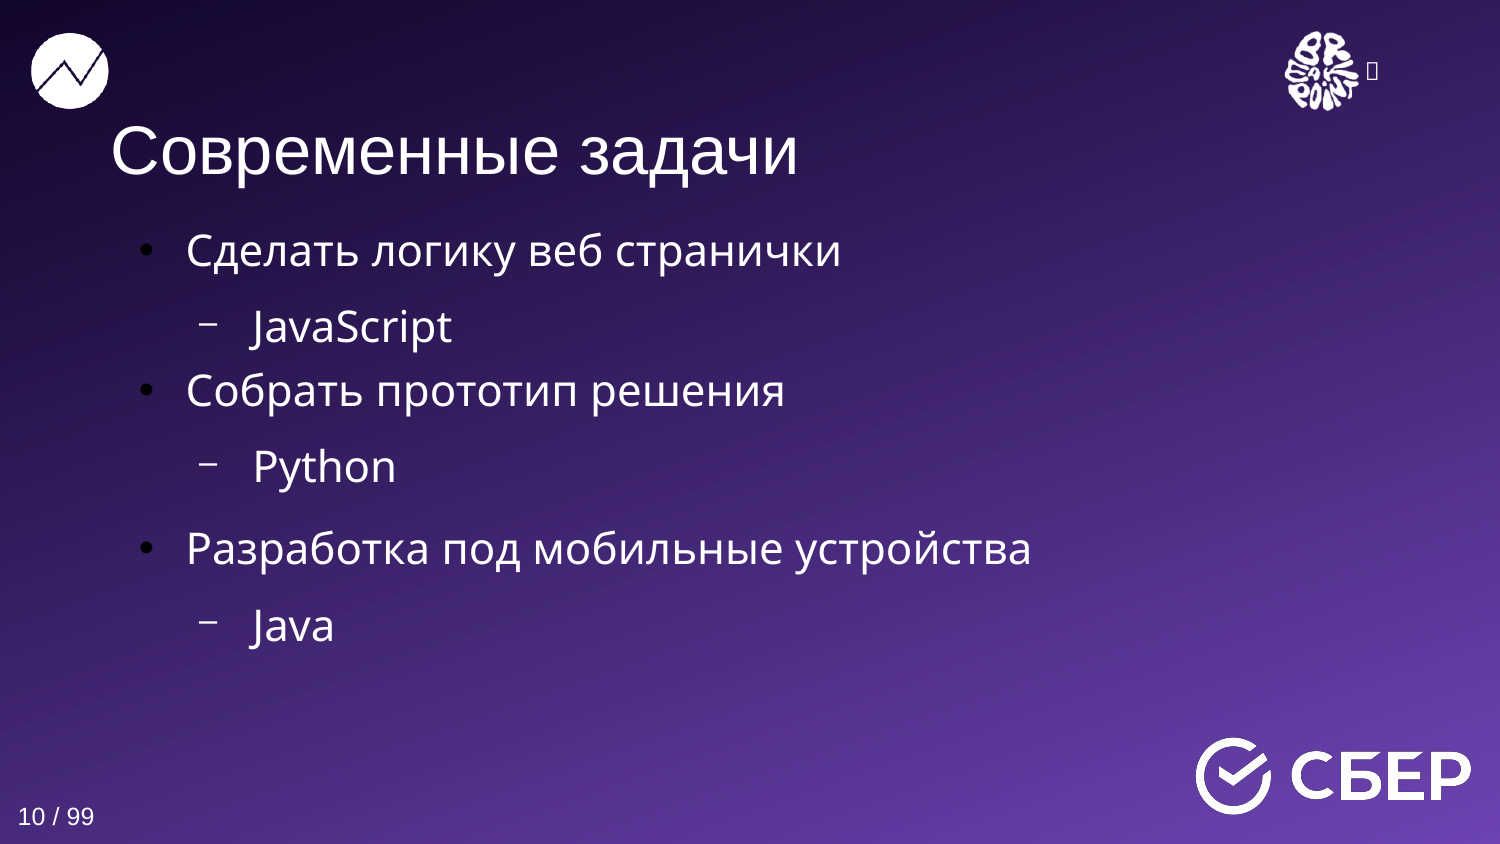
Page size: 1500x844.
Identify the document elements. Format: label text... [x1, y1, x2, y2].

list Сделать логику веб странички JavaScript Собрать прототип решения Python Разработка под мобильные устройства Java [103, 224, 1397, 760]
title Современные задачи [103, 100, 1397, 205]
text_box 🐙 [1364, 36, 1489, 107]
text_box <number> / 99 [2, 795, 632, 839]
picture [0, 0, 1500, 844]
